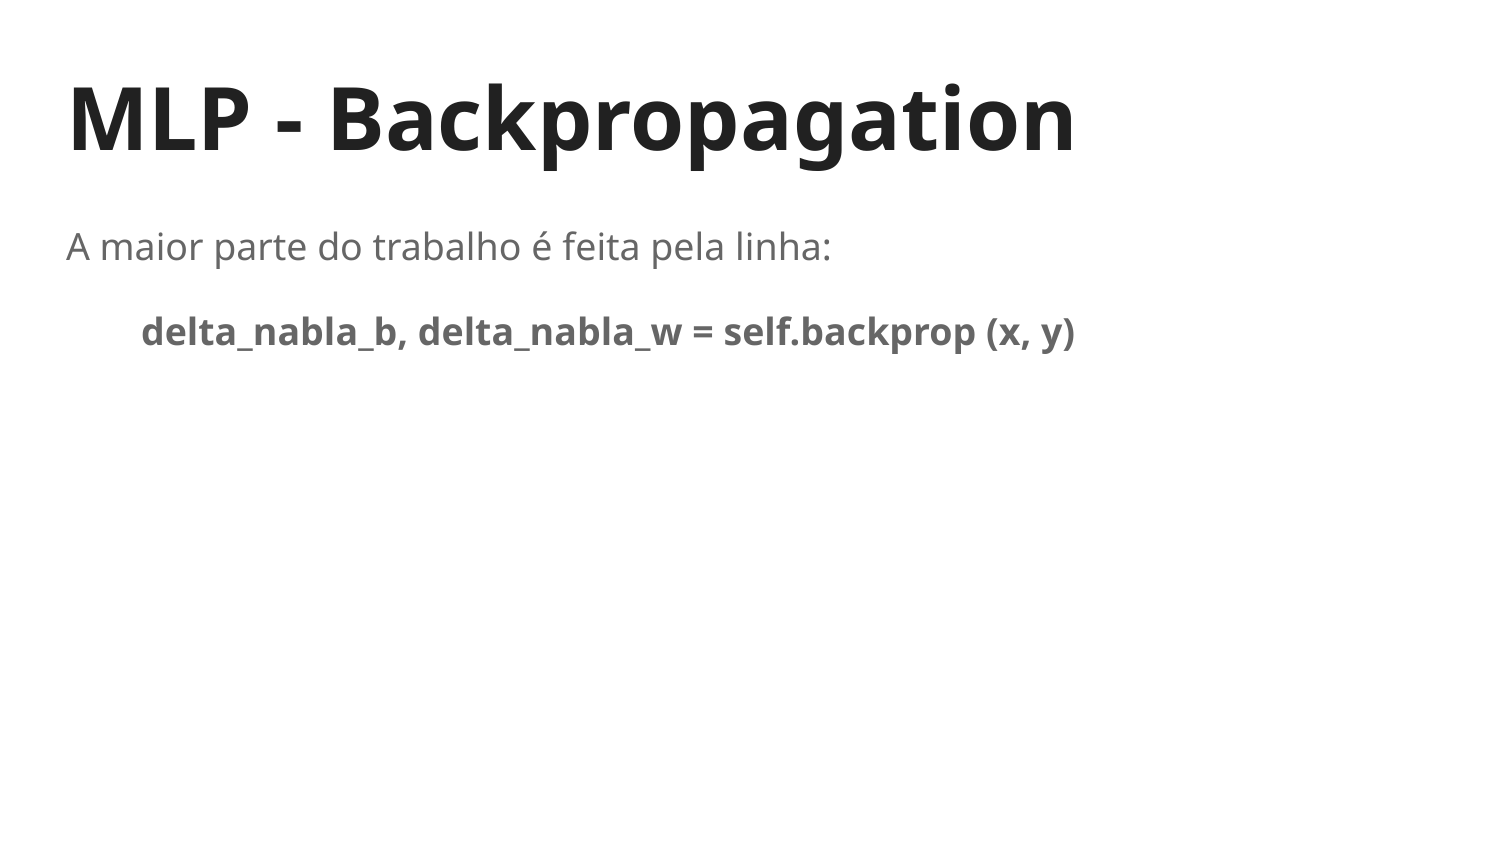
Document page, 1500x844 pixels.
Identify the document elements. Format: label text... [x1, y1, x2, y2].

list A maior parte do trabalho é feita pela linha: delta_nabla_b, delta_nabla_w = self.backprop (x, y) [51, 201, 1449, 750]
title MLP - Backpropagation [51, 48, 1449, 180]
